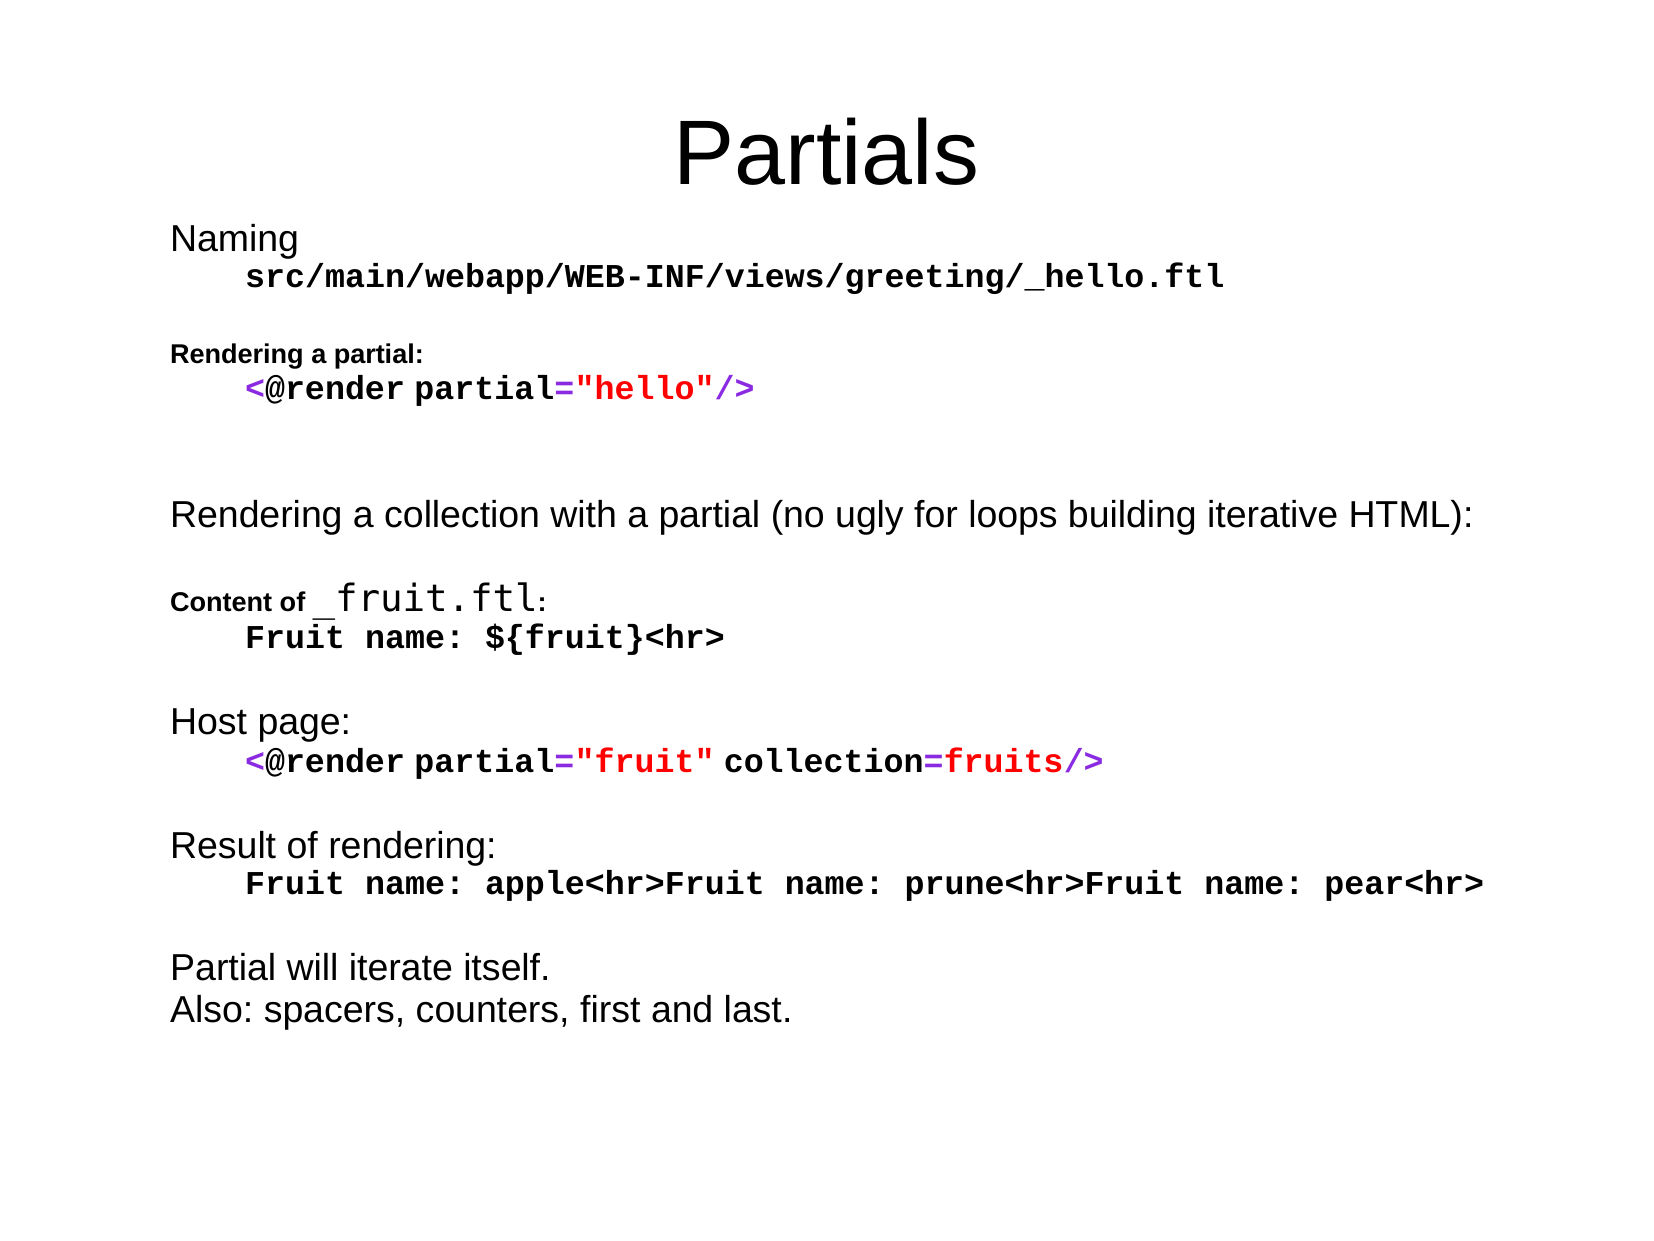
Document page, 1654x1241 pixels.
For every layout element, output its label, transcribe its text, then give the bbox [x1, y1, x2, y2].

title Partials [82, 56, 1571, 250]
text_box Naming src/main/webapp/WEB-INF/views/greeting/_hello.ftl Rendering a partial: <@render partial="hello"/> Rendering a collection with a partial (no ugly for loops building iterative HTML): Content of _fruit.ftl: Fruit name: ${fruit}<hr> Host page: <@render partial="fruit" collection=fruits/> Result of rendering: Fruit name: apple<hr>Fruit name: prune<hr>Fruit name: pear<hr> Partial will iterate itself. Also: spacers, counters, first and last. [155, 167, 1501, 1038]
